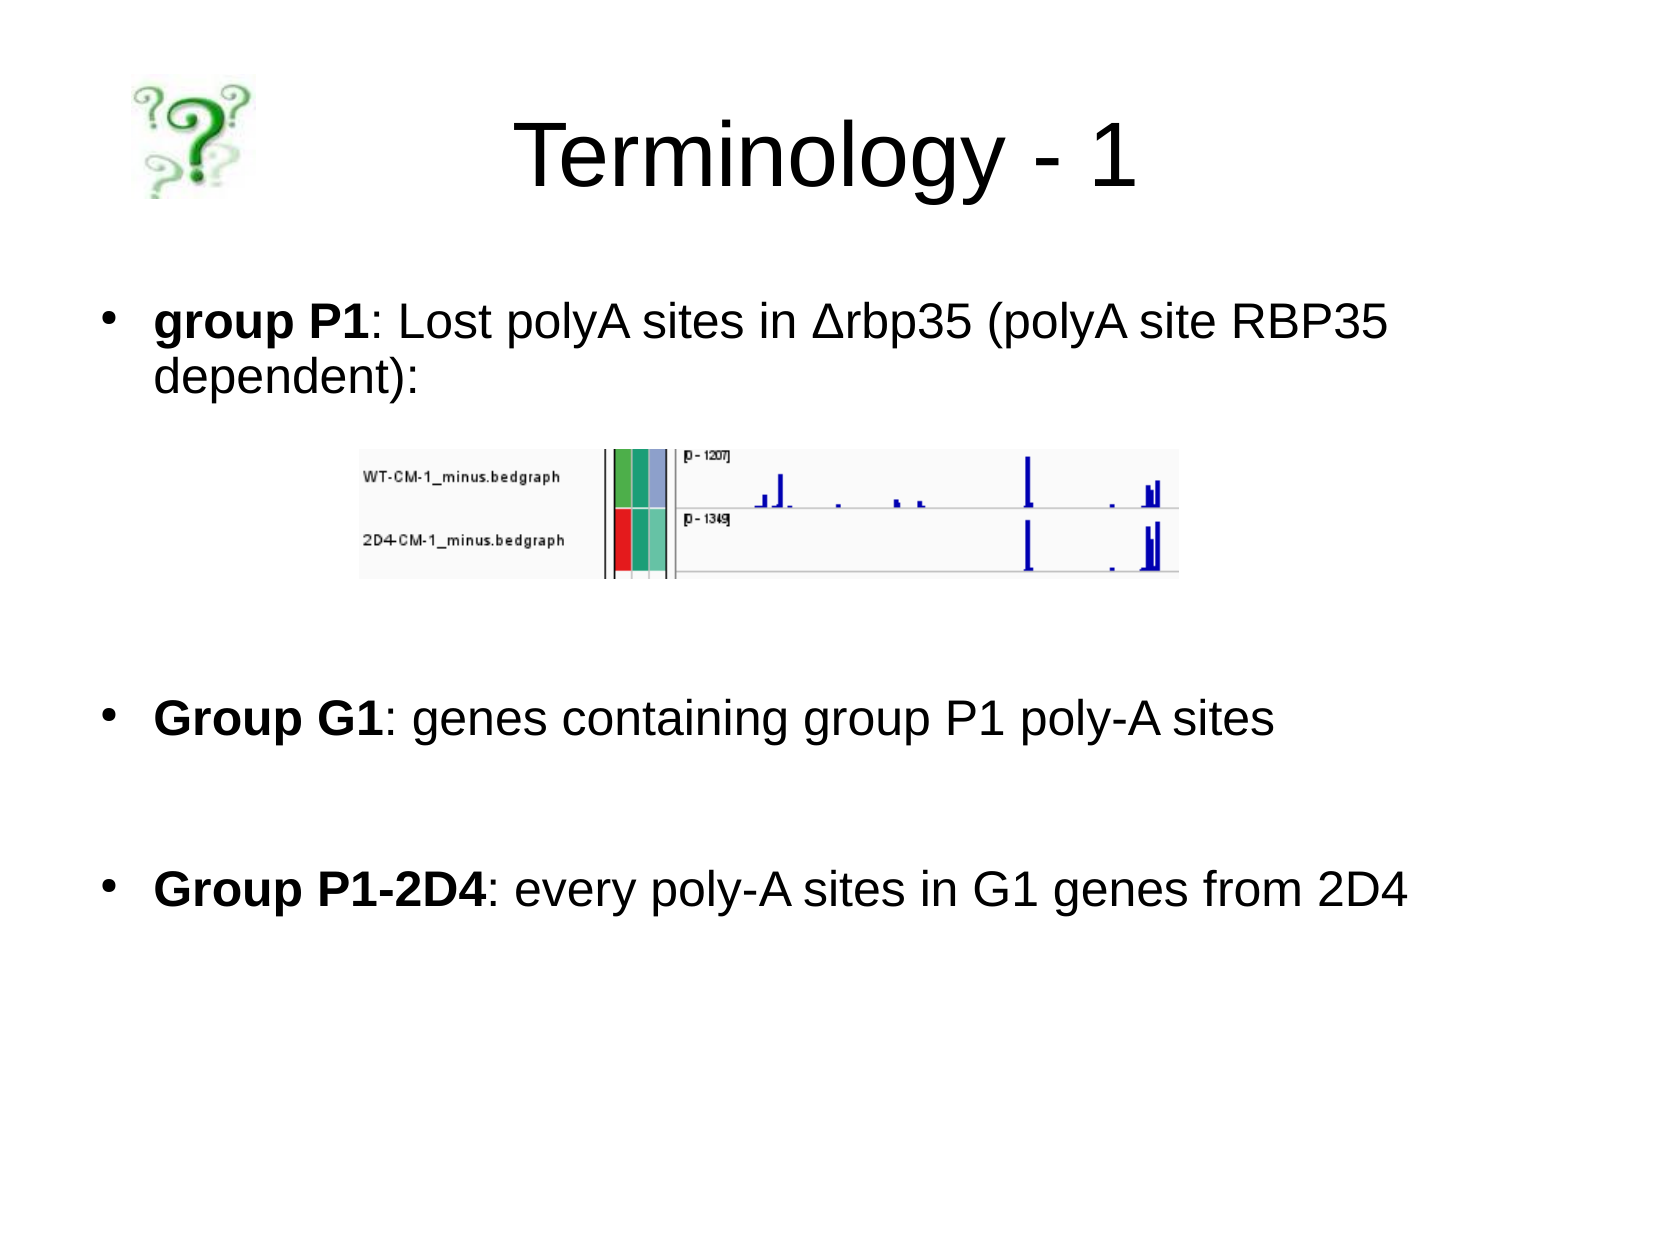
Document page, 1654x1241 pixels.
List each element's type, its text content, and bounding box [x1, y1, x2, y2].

title Terminology - 1 [82, 49, 1571, 257]
picture [131, 74, 256, 199]
picture [359, 449, 1179, 579]
list group P1: Lost polyA sites in Δrbp35 (polyA site RBP35 dependent): Group G1: genes containing group P1 poly-A sites Group P1-2D4: every poly-A sites in G1 genes from 2D4 [82, 290, 1571, 1010]
